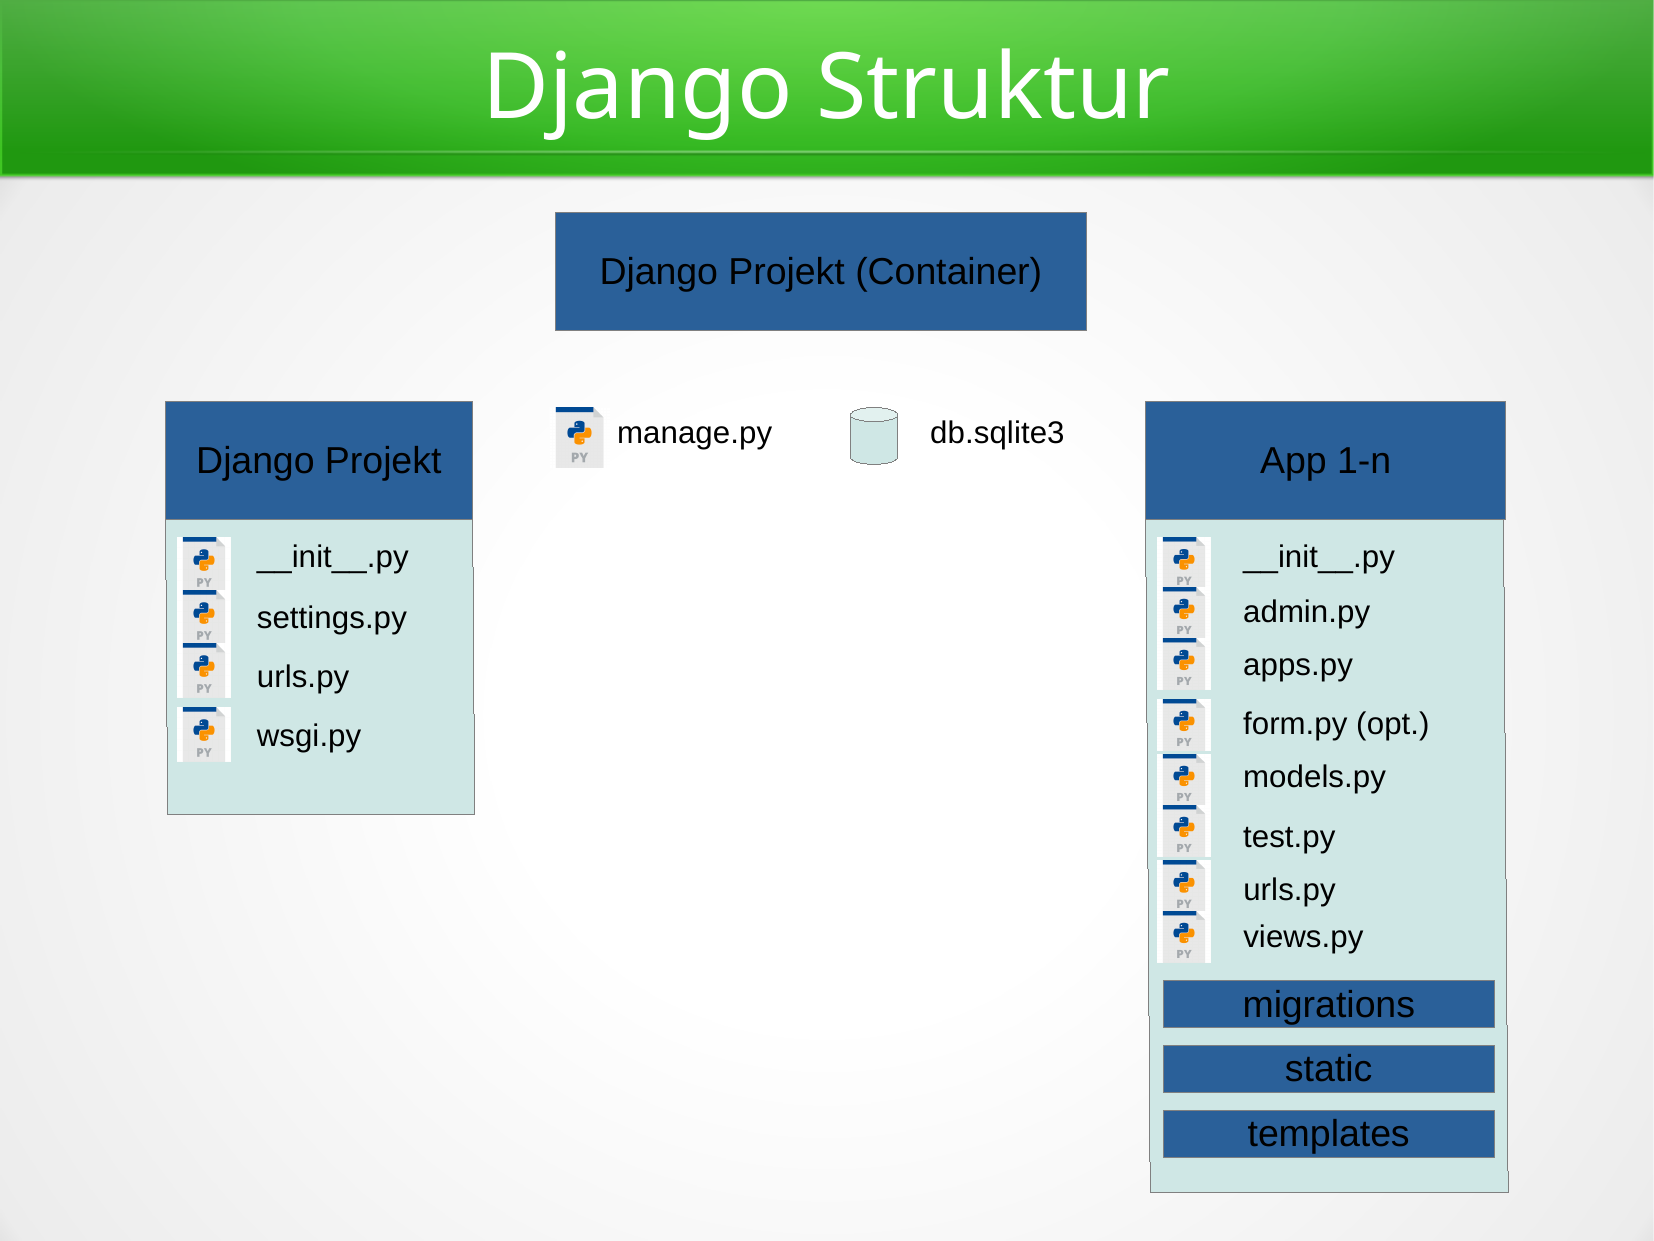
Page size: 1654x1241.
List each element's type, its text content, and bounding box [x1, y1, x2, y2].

text_box manage.py [602, 407, 865, 458]
text_box views.py [1228, 911, 1524, 962]
text_box __init__.py [1228, 531, 1524, 582]
text_box settings.py [242, 592, 538, 643]
title Django Struktur [82, 11, 1571, 154]
text_box [1145, 520, 1509, 1193]
text_box templates [1163, 1110, 1495, 1158]
text_box urls.py [242, 651, 538, 702]
text_box form.py (opt.) [1228, 699, 1524, 749]
text_box test.py [1228, 811, 1524, 861]
text_box __init__.py [242, 531, 538, 582]
text_box admin.py [1228, 586, 1524, 637]
text_box Django Projekt [165, 401, 473, 520]
text_box db.sqlite3 [915, 407, 1145, 458]
text_box [165, 520, 475, 815]
text_box [850, 417, 898, 465]
picture [0, 0, 1654, 1241]
text_box static [1163, 1045, 1495, 1093]
text_box App 1-n [1145, 401, 1506, 520]
text_box Django Projekt (Container) [555, 212, 1087, 331]
text_box models.py [1228, 752, 1524, 802]
text_box apps.py [1228, 640, 1524, 690]
text_box urls.py [1228, 864, 1524, 911]
text_box migrations [1163, 980, 1495, 1028]
text_box wsgi.py [242, 710, 538, 761]
